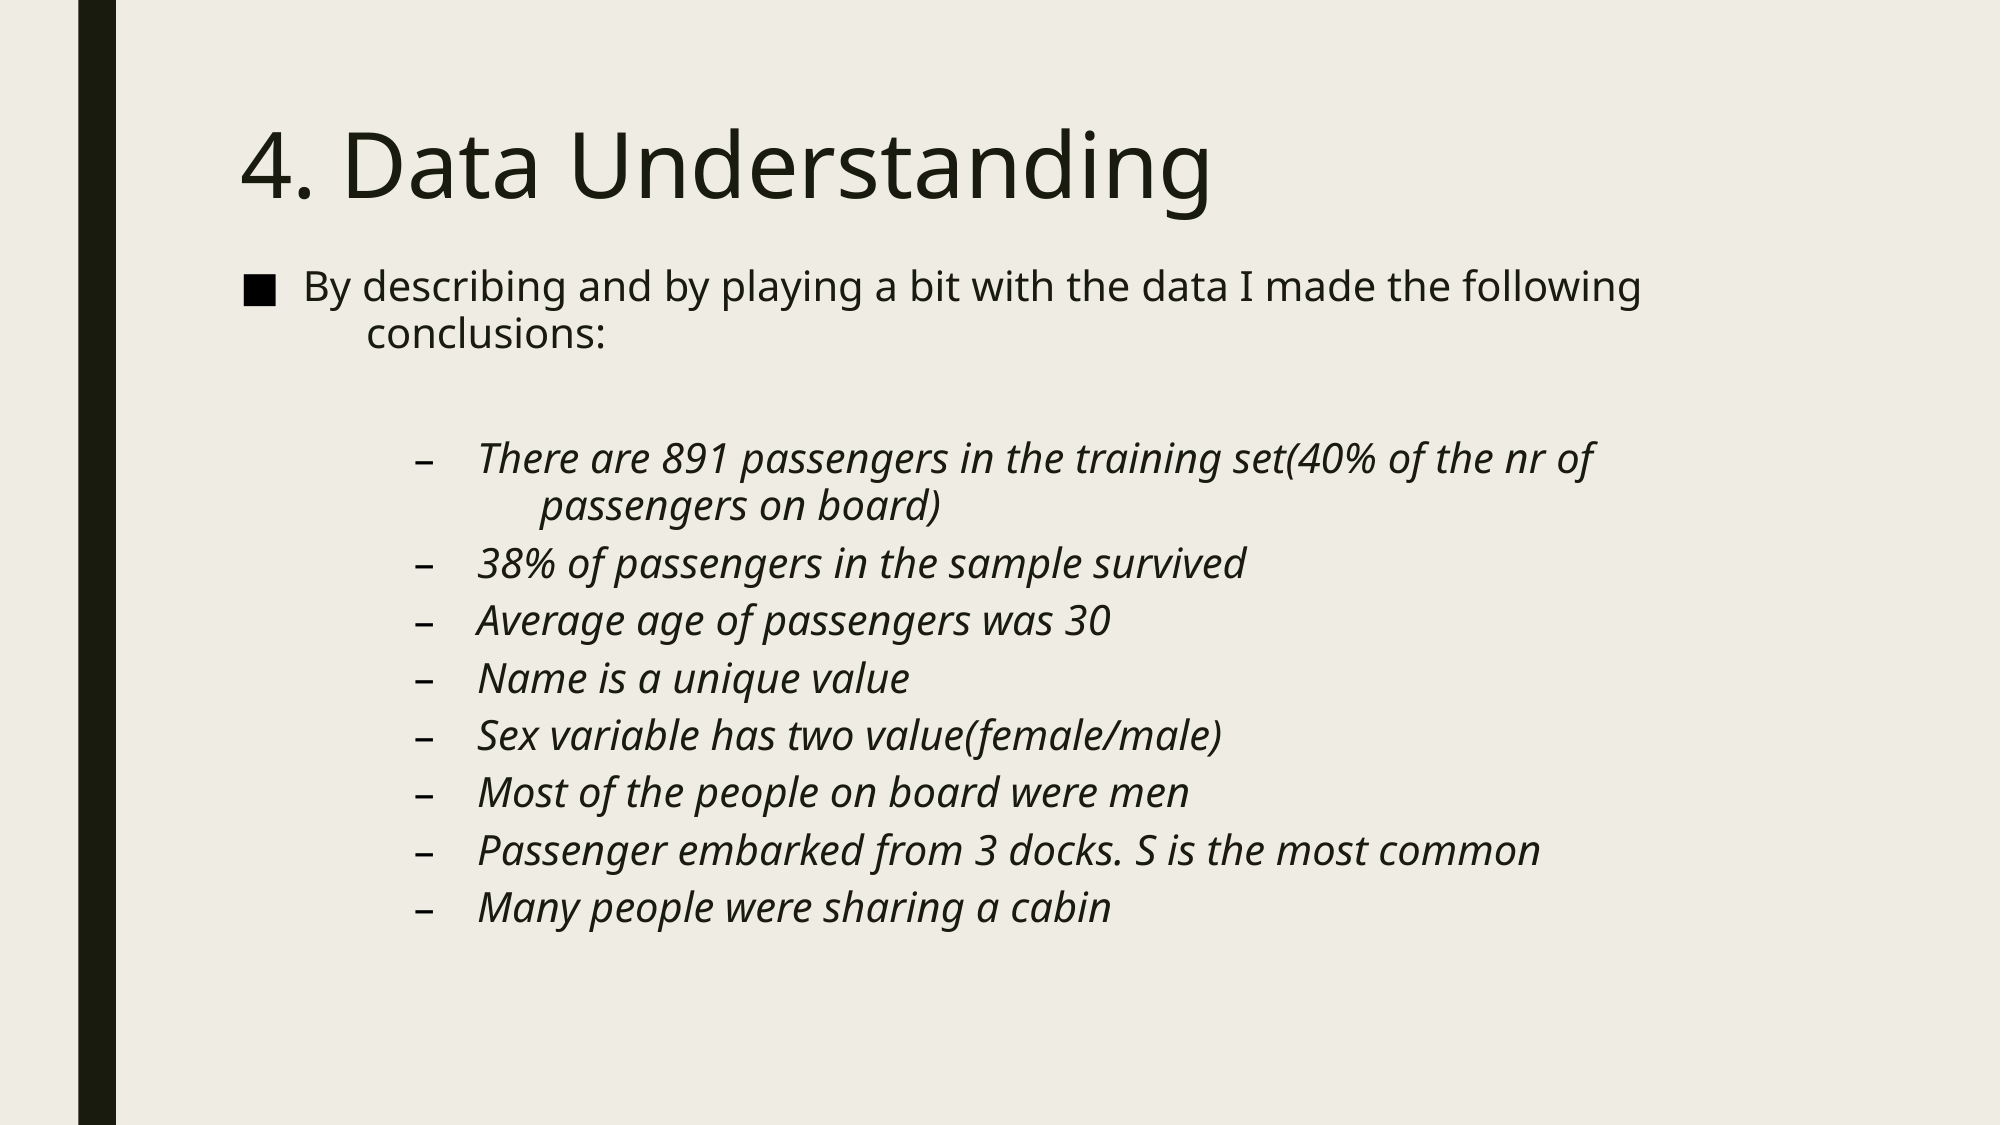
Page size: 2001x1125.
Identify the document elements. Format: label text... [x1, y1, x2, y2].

title 4. Data Understanding [225, 112, 1801, 256]
list By describing and by playing a bit with the data I made the following conclusions: There are 891 passengers in the training set(40% of the nr of passengers on board) 38% of passengers in the sample survived Average age of passengers was 30 Name is a unique value Sex variable has two value(female/male) Most of the people on board were men Passenger embarked from 3 docks. S is the most common Many people were sharing a cabin [225, 256, 1801, 963]
